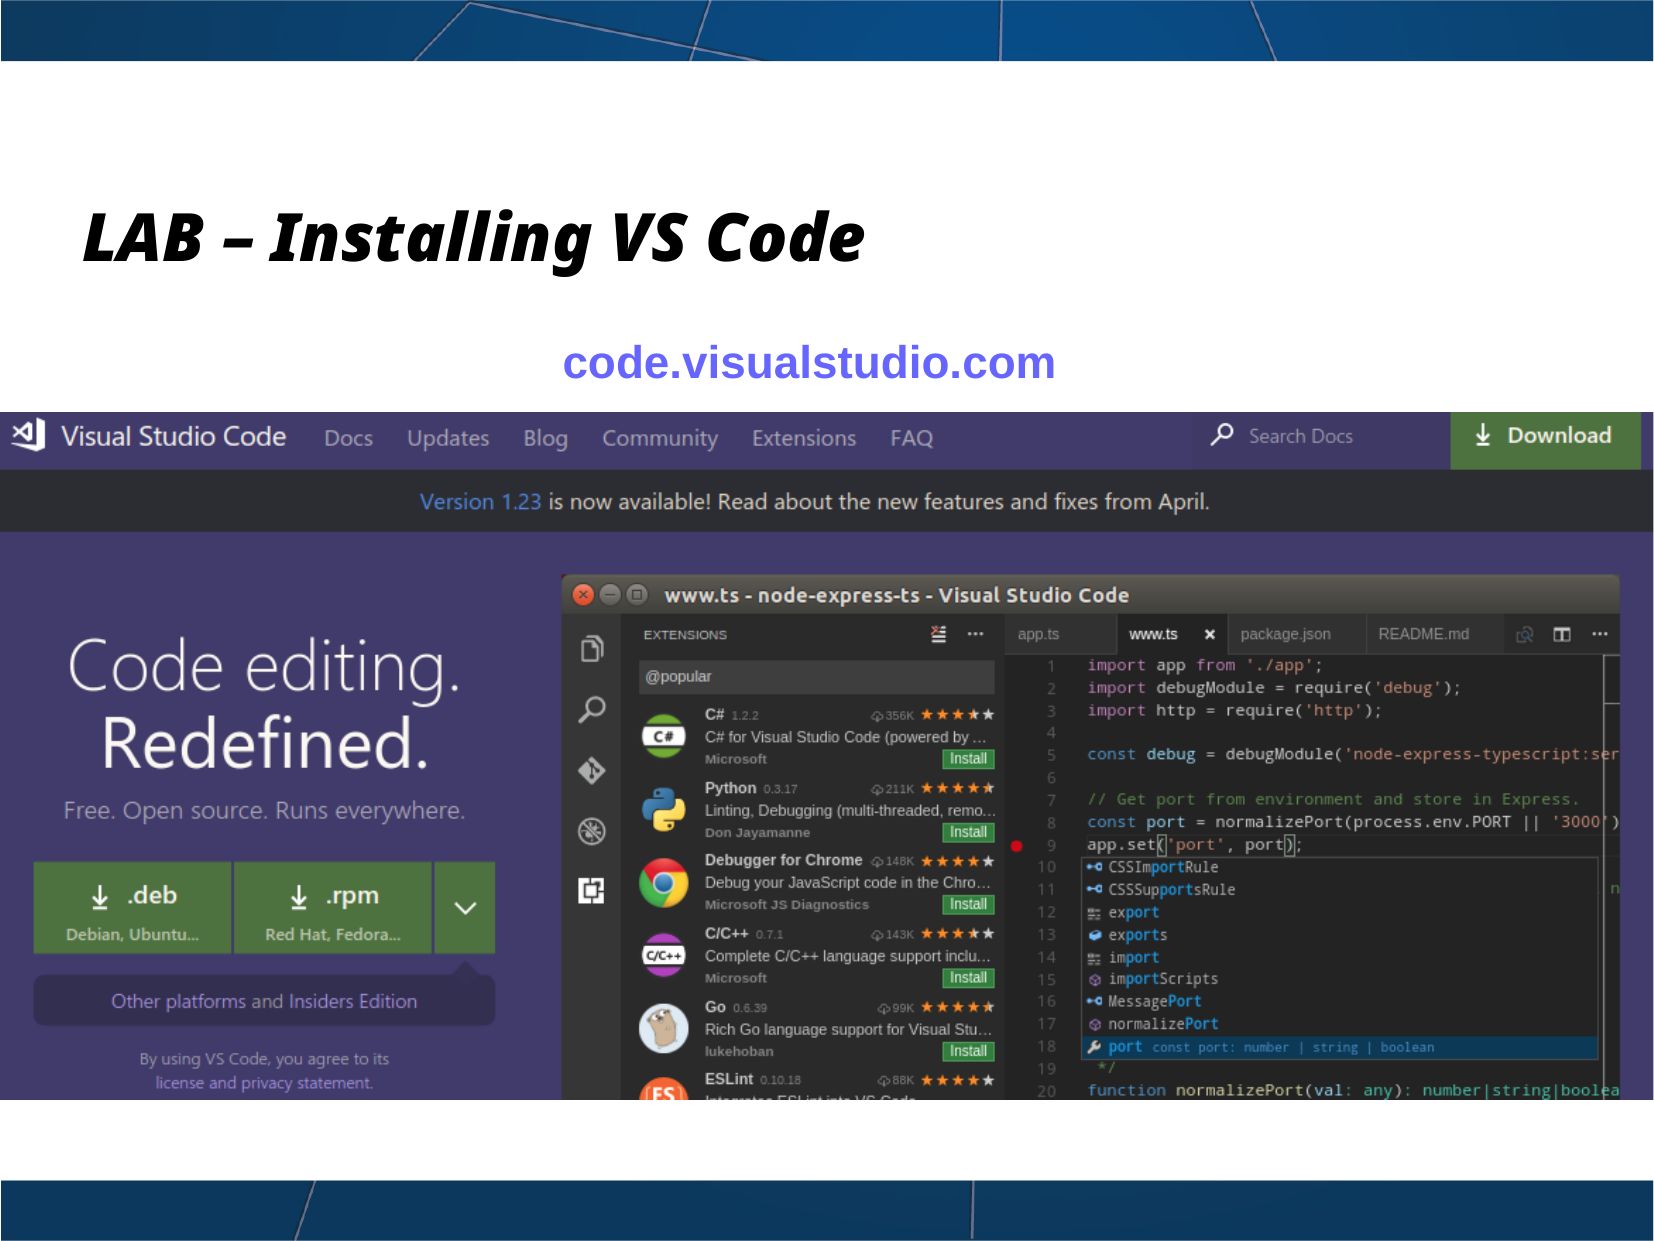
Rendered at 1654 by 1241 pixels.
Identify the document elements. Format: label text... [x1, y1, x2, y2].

picture [0, 0, 1654, 1241]
list code.visualstudio.com [562, 337, 1076, 412]
title LAB – Installing VS Code [82, 139, 1571, 332]
